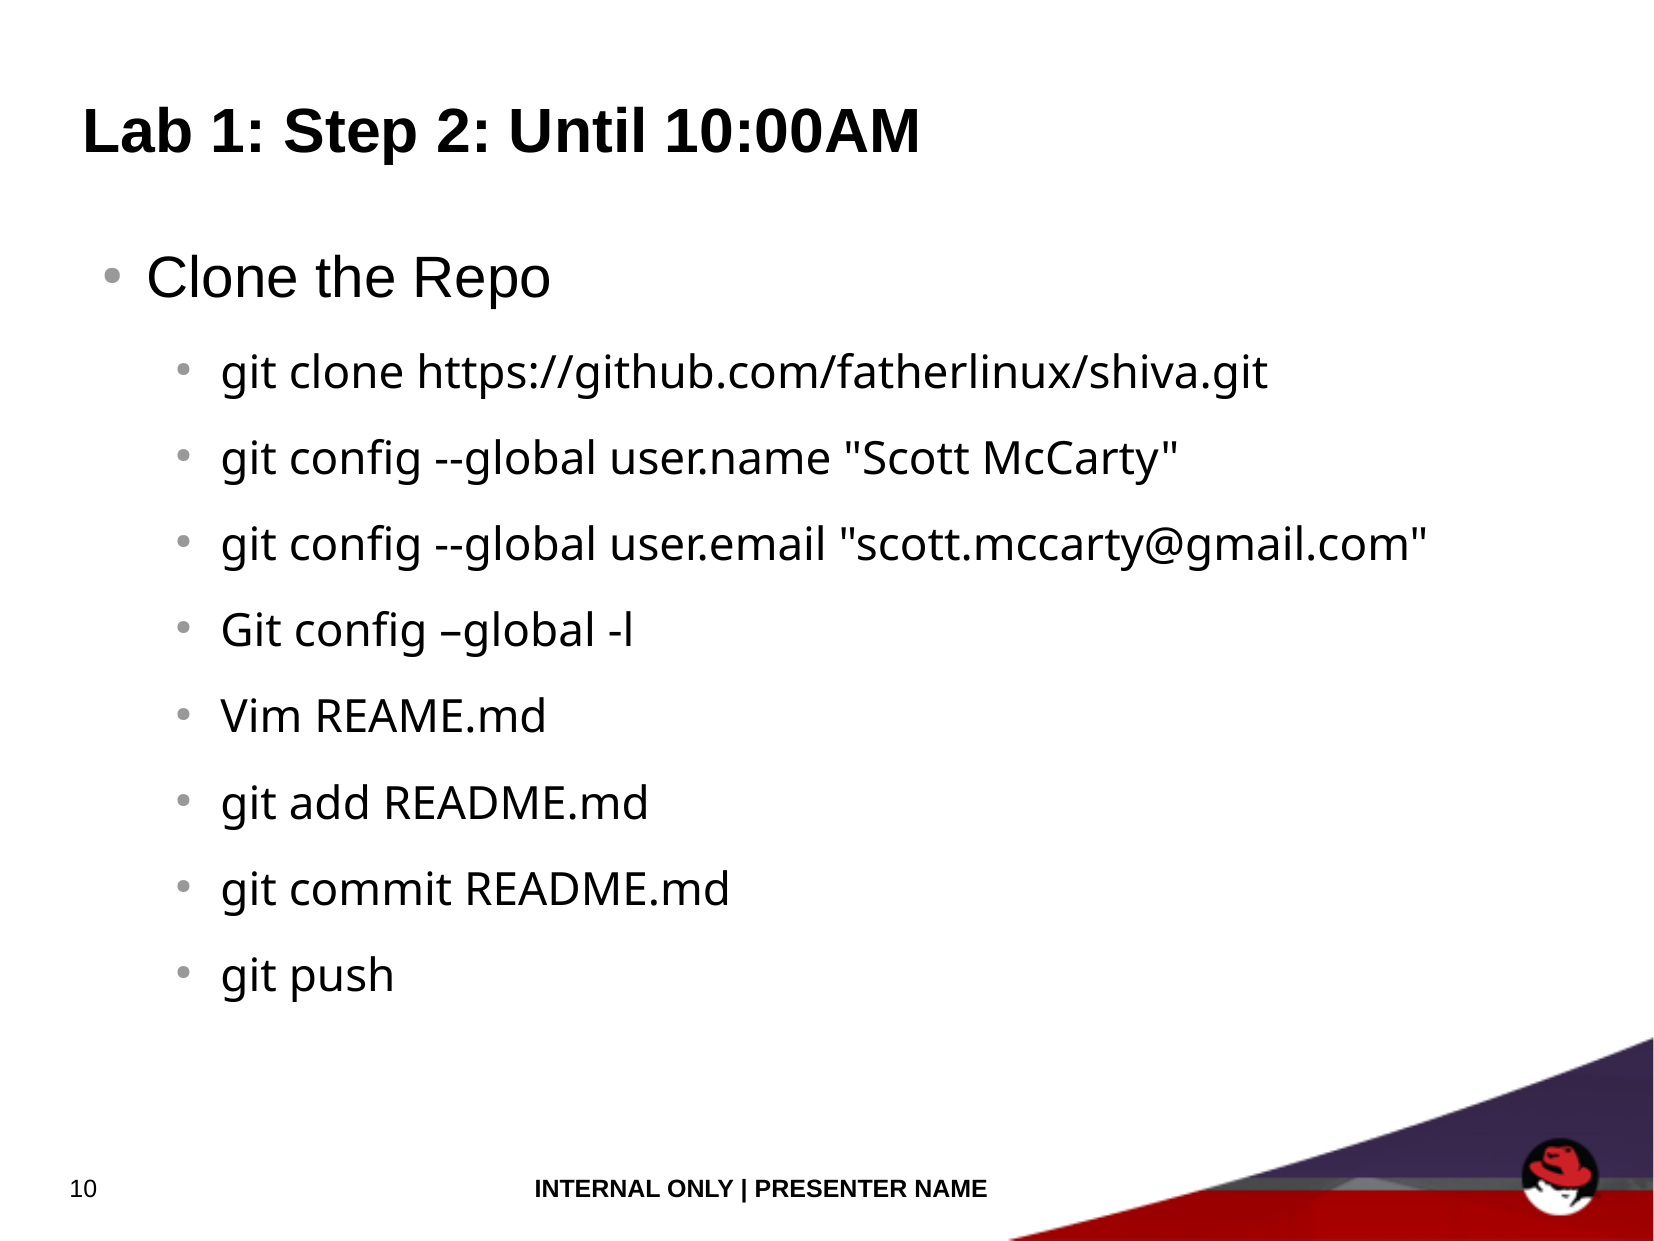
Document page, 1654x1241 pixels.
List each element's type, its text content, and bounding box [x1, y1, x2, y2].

list Clone the Repo git clone https://github.com/fatherlinux/shiva.git git config --global user.name "Scott McCarty" git config --global user.email "scott.mccarty@gmail.com" Git config –global -l Vim REAME.md git add README.md git commit README.md git push [86, 244, 1576, 1039]
picture [1007, 1036, 1654, 1241]
title Lab 1: Step 2: Until 10:00AM [82, 37, 1571, 226]
